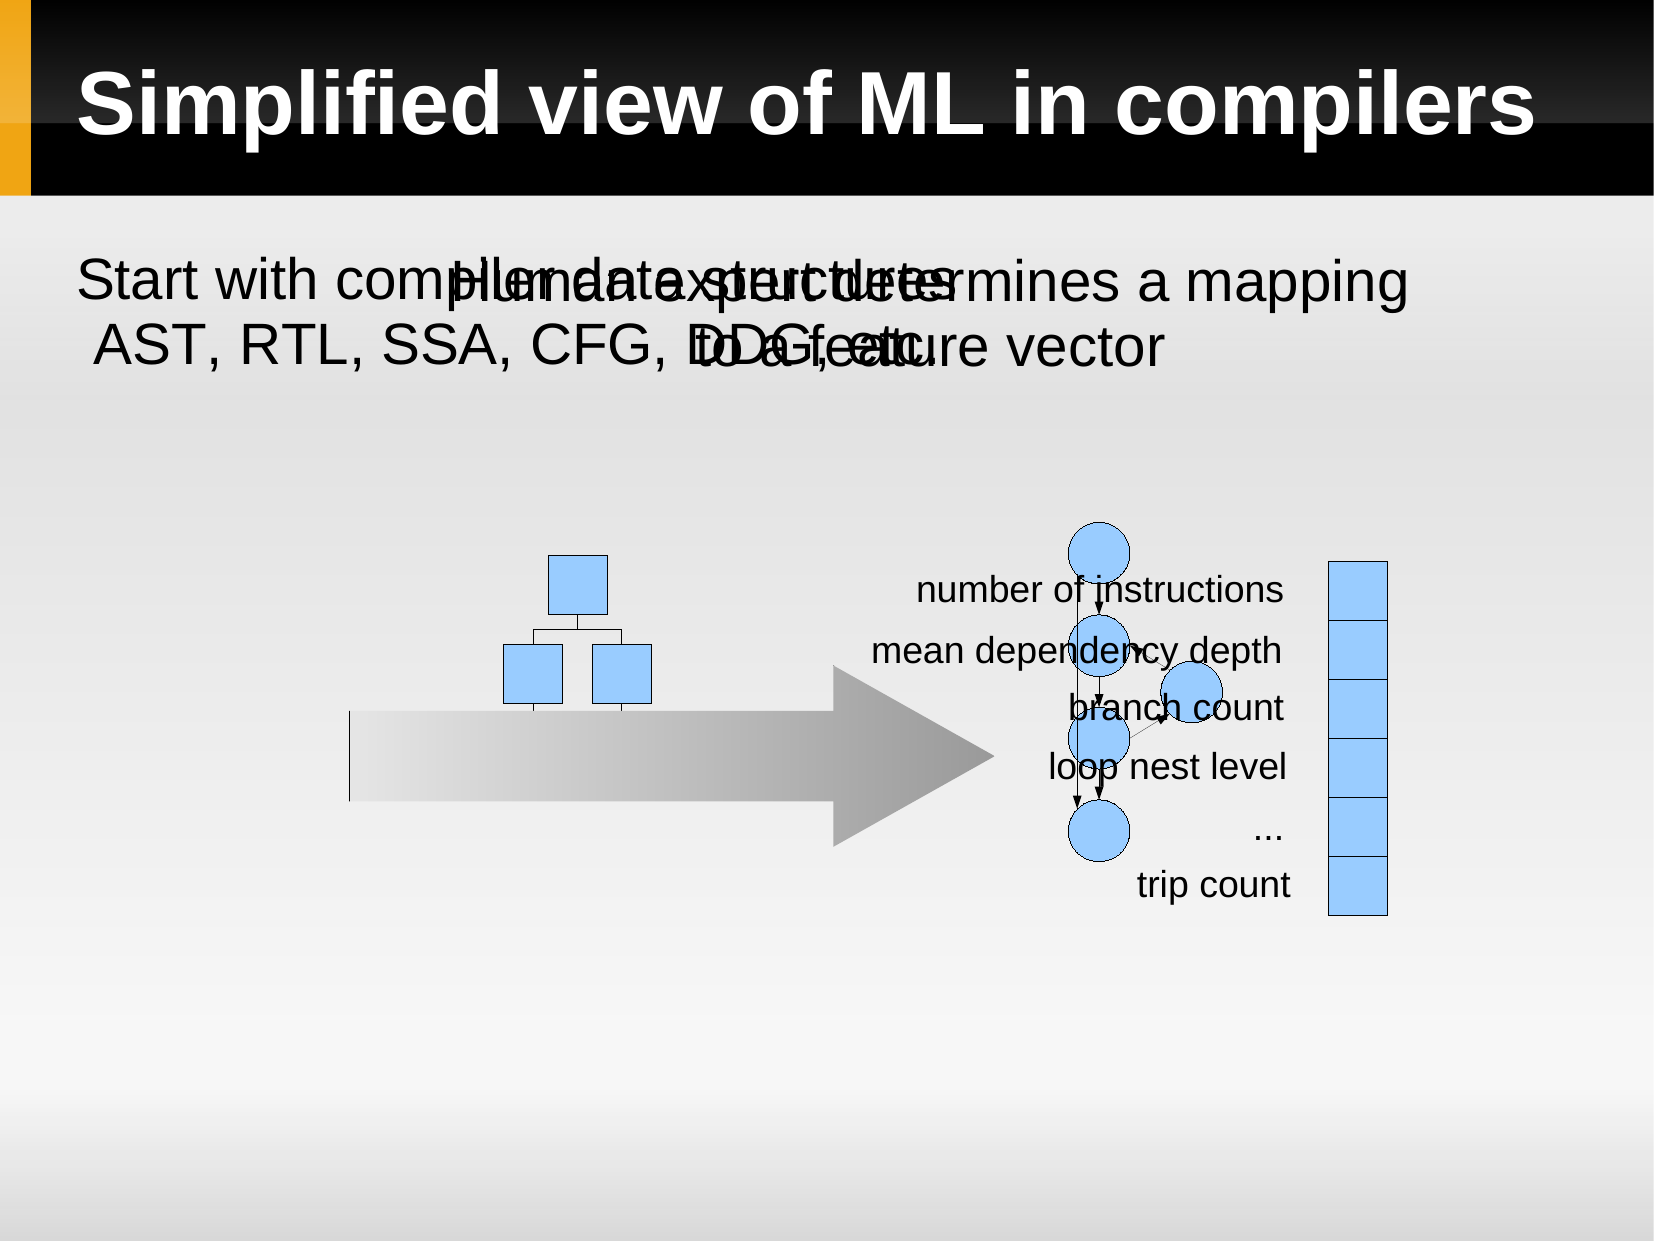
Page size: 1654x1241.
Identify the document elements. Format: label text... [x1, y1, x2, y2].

title Simplified view of ML in compilers [76, 0, 1565, 208]
picture [0, 0, 1654, 1241]
text_box branch count [1053, 679, 1300, 736]
text_box ... [1238, 799, 1300, 857]
text_box [1068, 522, 1130, 561]
text_box [592, 644, 652, 704]
text_box [1068, 799, 1130, 862]
text_box [348, 665, 995, 847]
text_box mean dependency depth [856, 622, 1297, 680]
text_box Start with compiler data structures AST, RTL, SSA, CFG, DDG, etc. [61, 238, 975, 384]
text_box [548, 555, 608, 615]
text_box number of instructions [901, 561, 1300, 618]
text_box [503, 644, 563, 704]
text_box loop nest level [1033, 738, 1303, 796]
text_box [1079, 618, 1119, 622]
text_box Human expert determines a mapping to a feature vector [435, 241, 1427, 387]
text_box trip count [1122, 856, 1306, 914]
text_box [1328, 561, 1388, 916]
